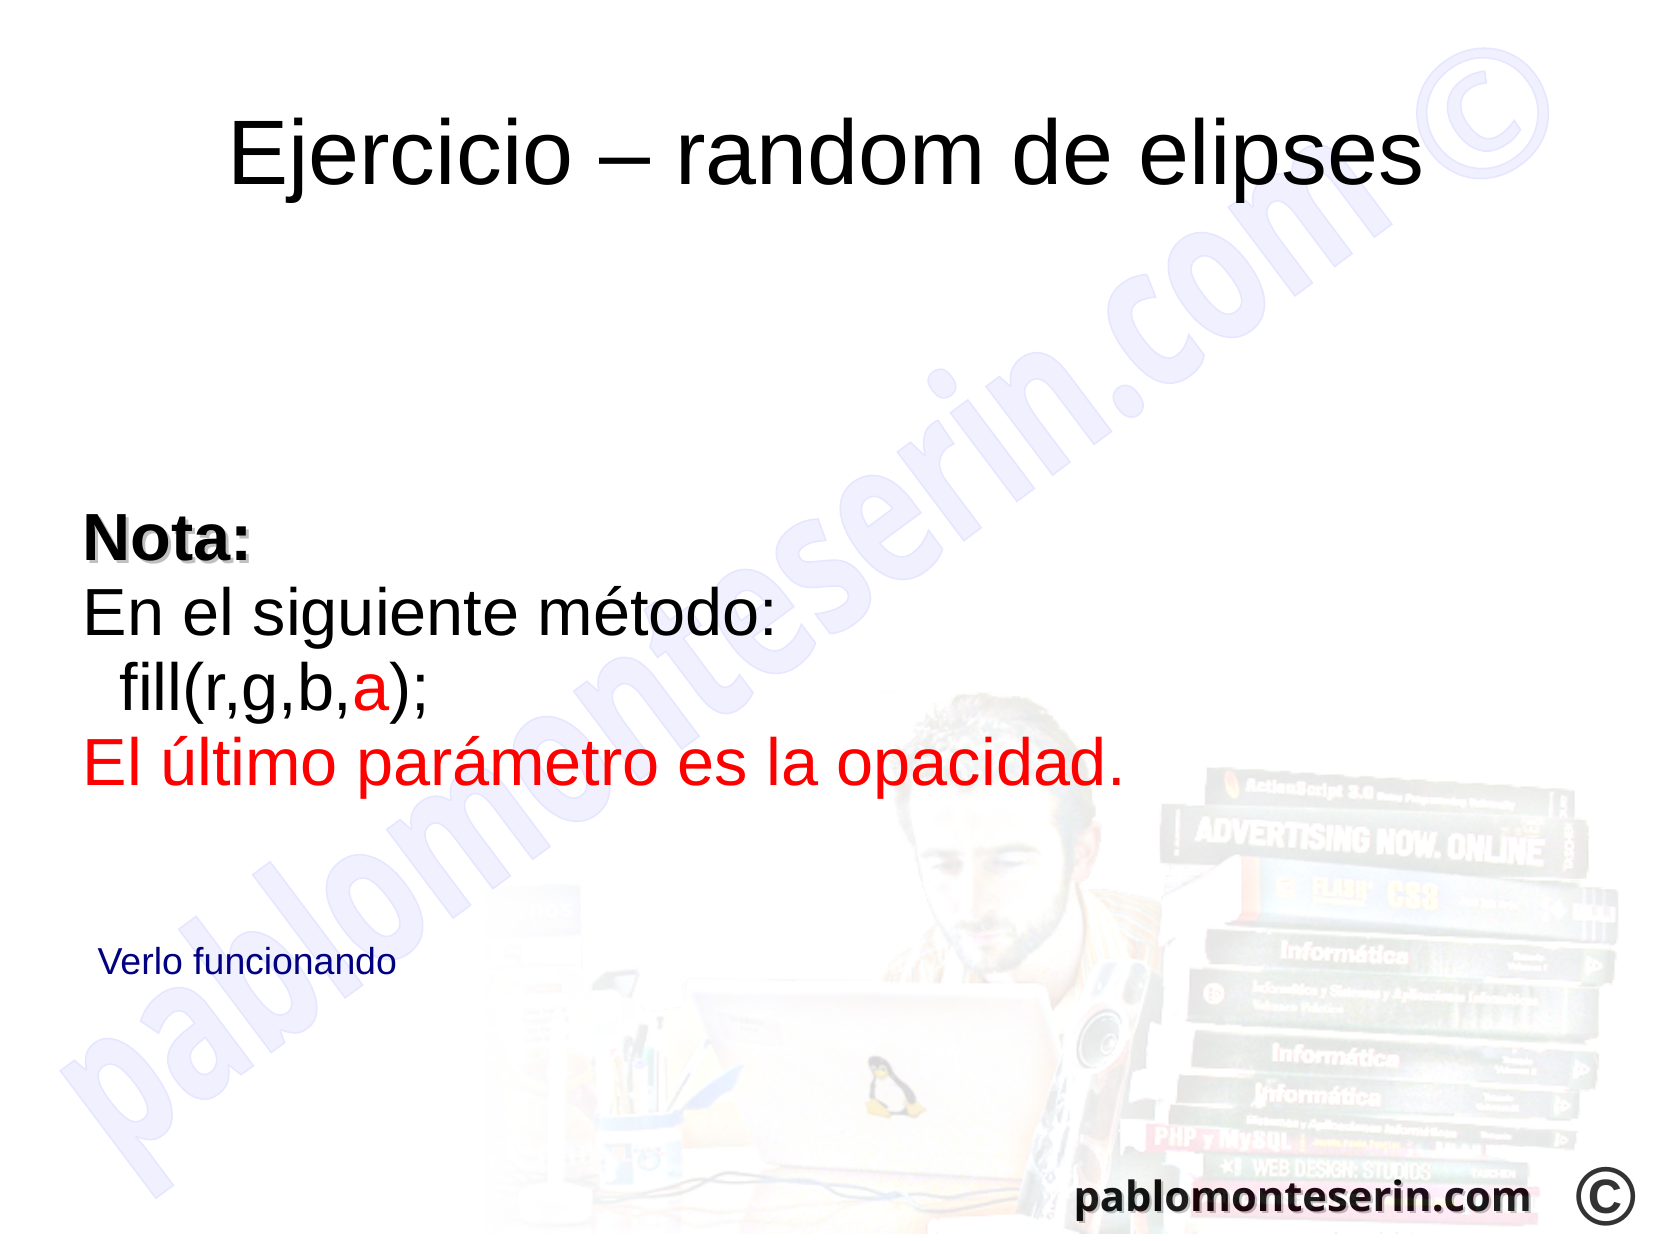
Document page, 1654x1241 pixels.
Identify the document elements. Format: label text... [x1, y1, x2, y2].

picture [468, 674, 1654, 1234]
title Ejercicio – random de elipses [82, 49, 1571, 257]
subtitle Nota: En el siguiente método: fill(r,g,b,a); El último parámetro es la opacidad. [82, 290, 1571, 1010]
